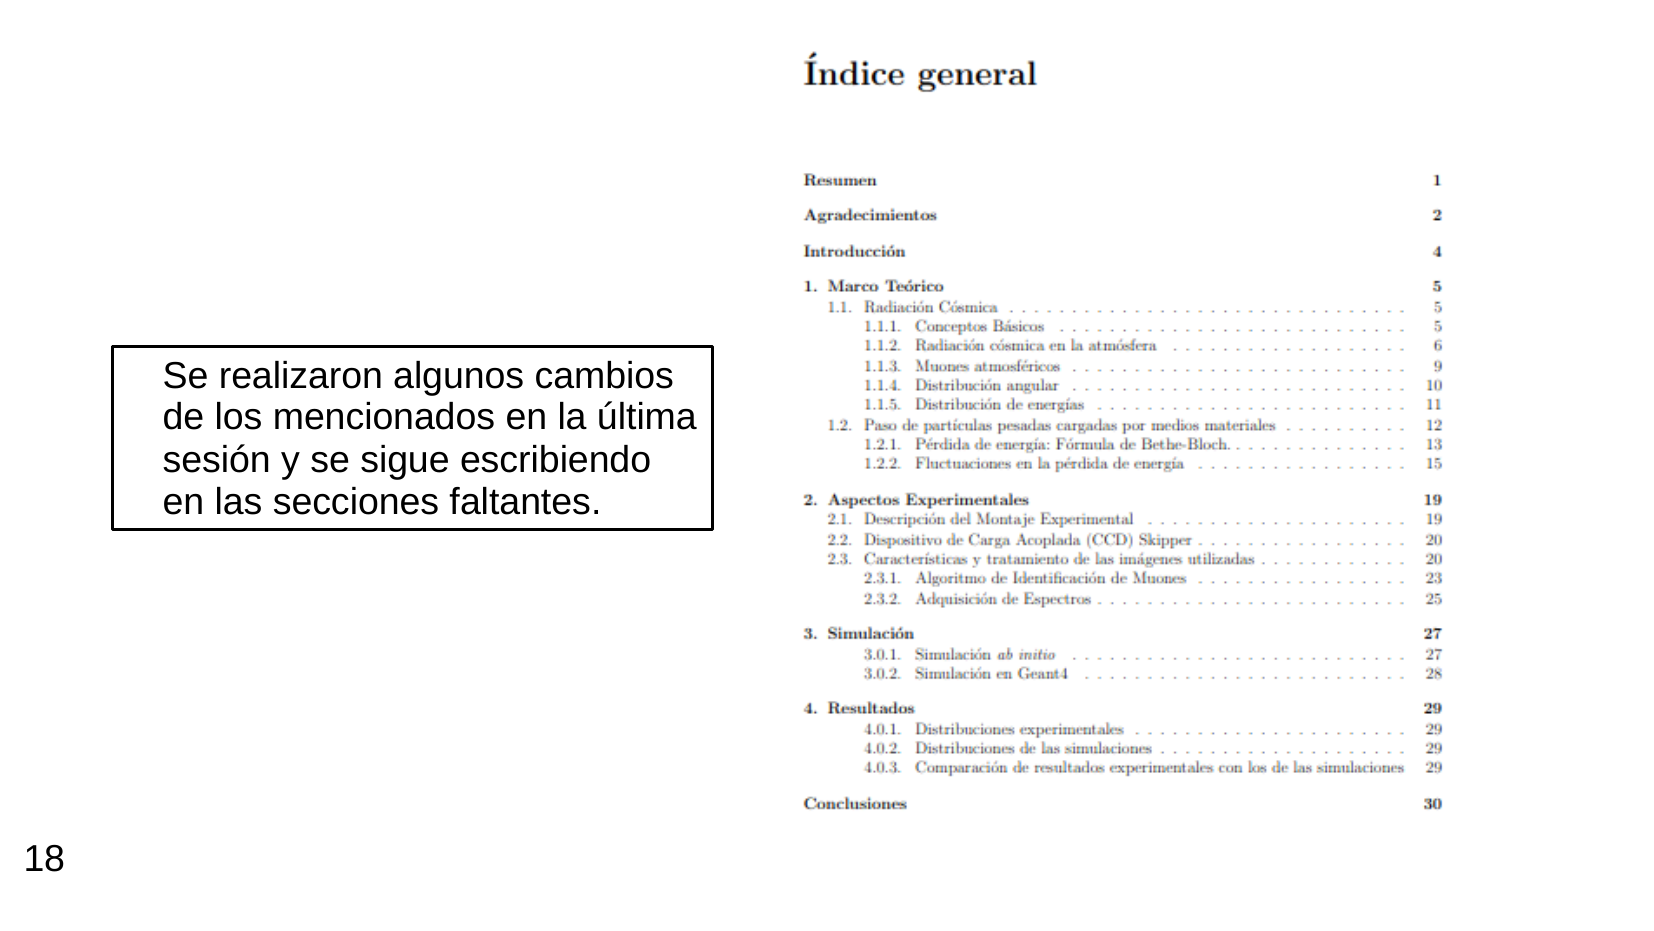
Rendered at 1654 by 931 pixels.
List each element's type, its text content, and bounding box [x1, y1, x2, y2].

text_box Se realizaron algunos cambios de los mencionados en la última sesión y se sigue escribiendo en las secciones faltantes. [112, 346, 713, 530]
text_box <number> [8, 829, 638, 901]
picture [787, 40, 1463, 826]
